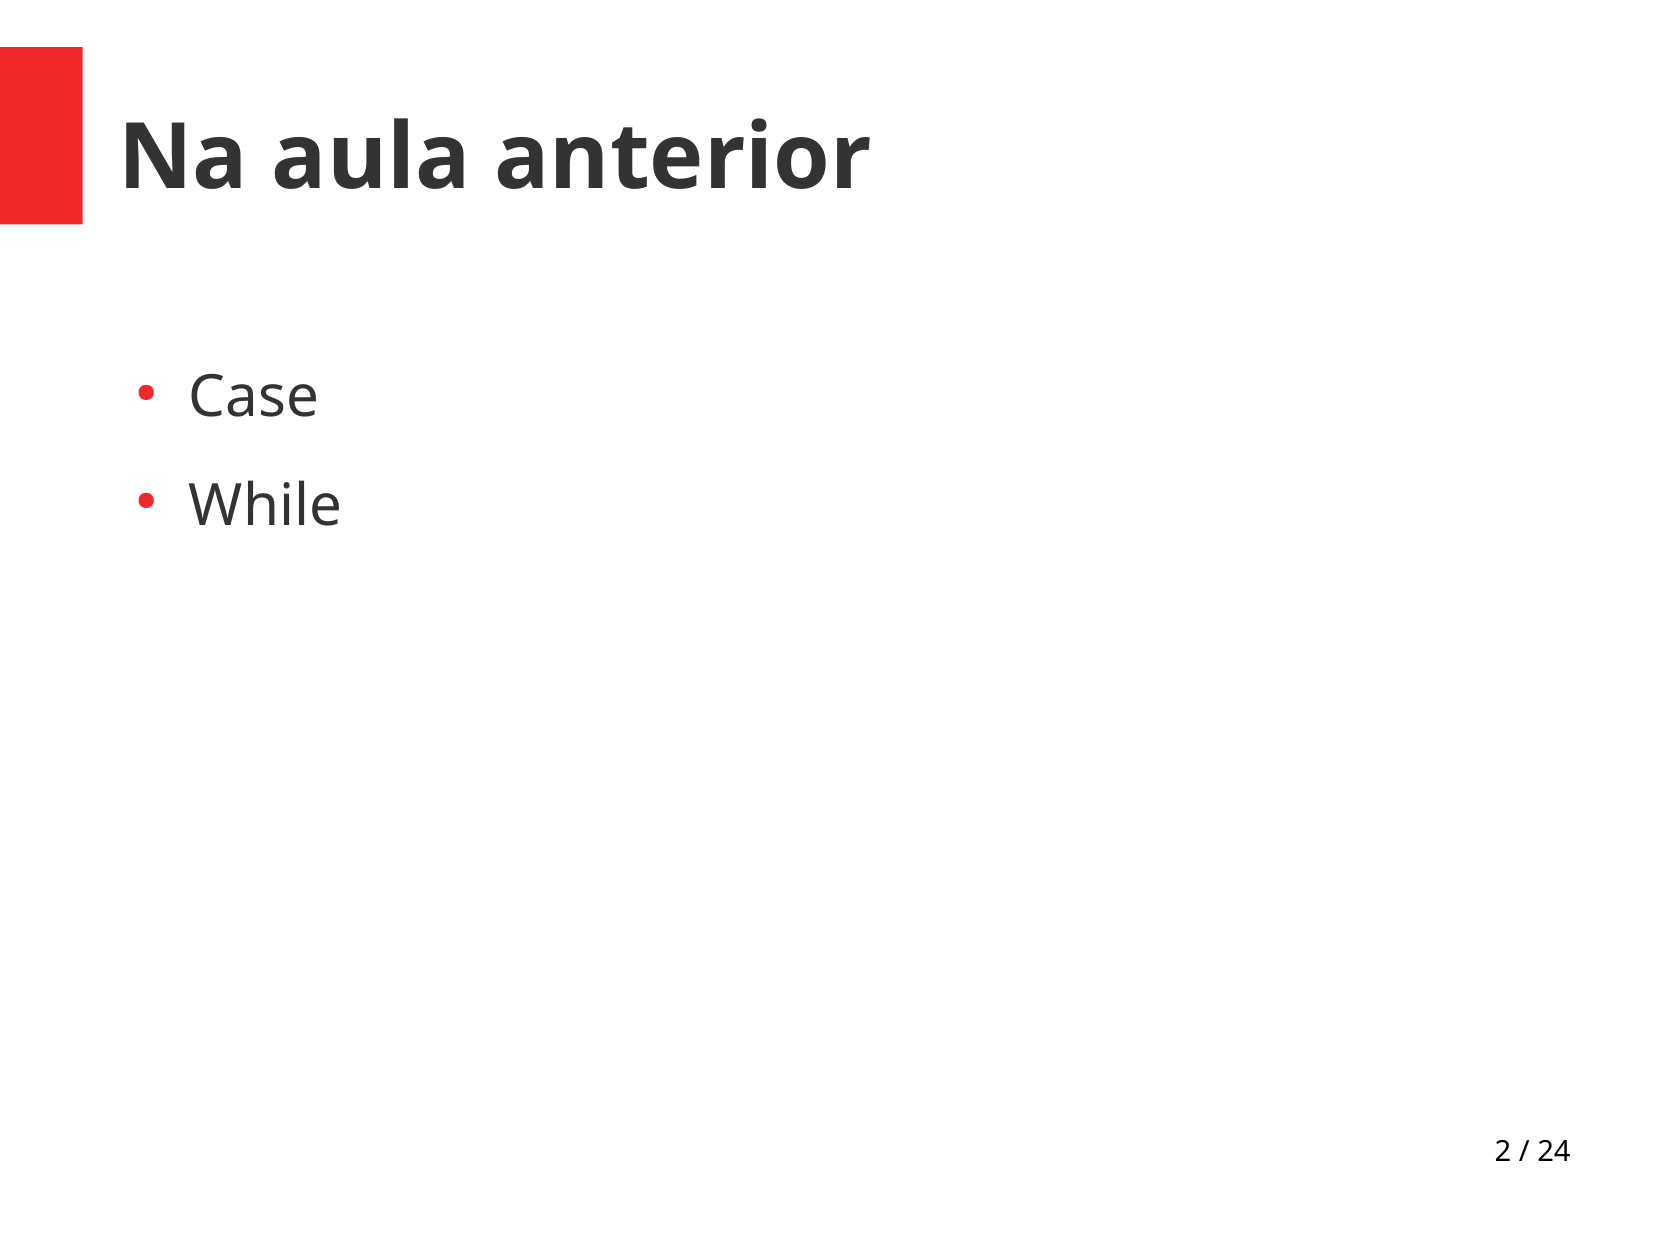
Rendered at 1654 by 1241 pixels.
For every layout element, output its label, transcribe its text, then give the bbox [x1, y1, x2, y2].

list Case While [118, 354, 1536, 1074]
title Na aula anterior [118, 49, 1571, 257]
